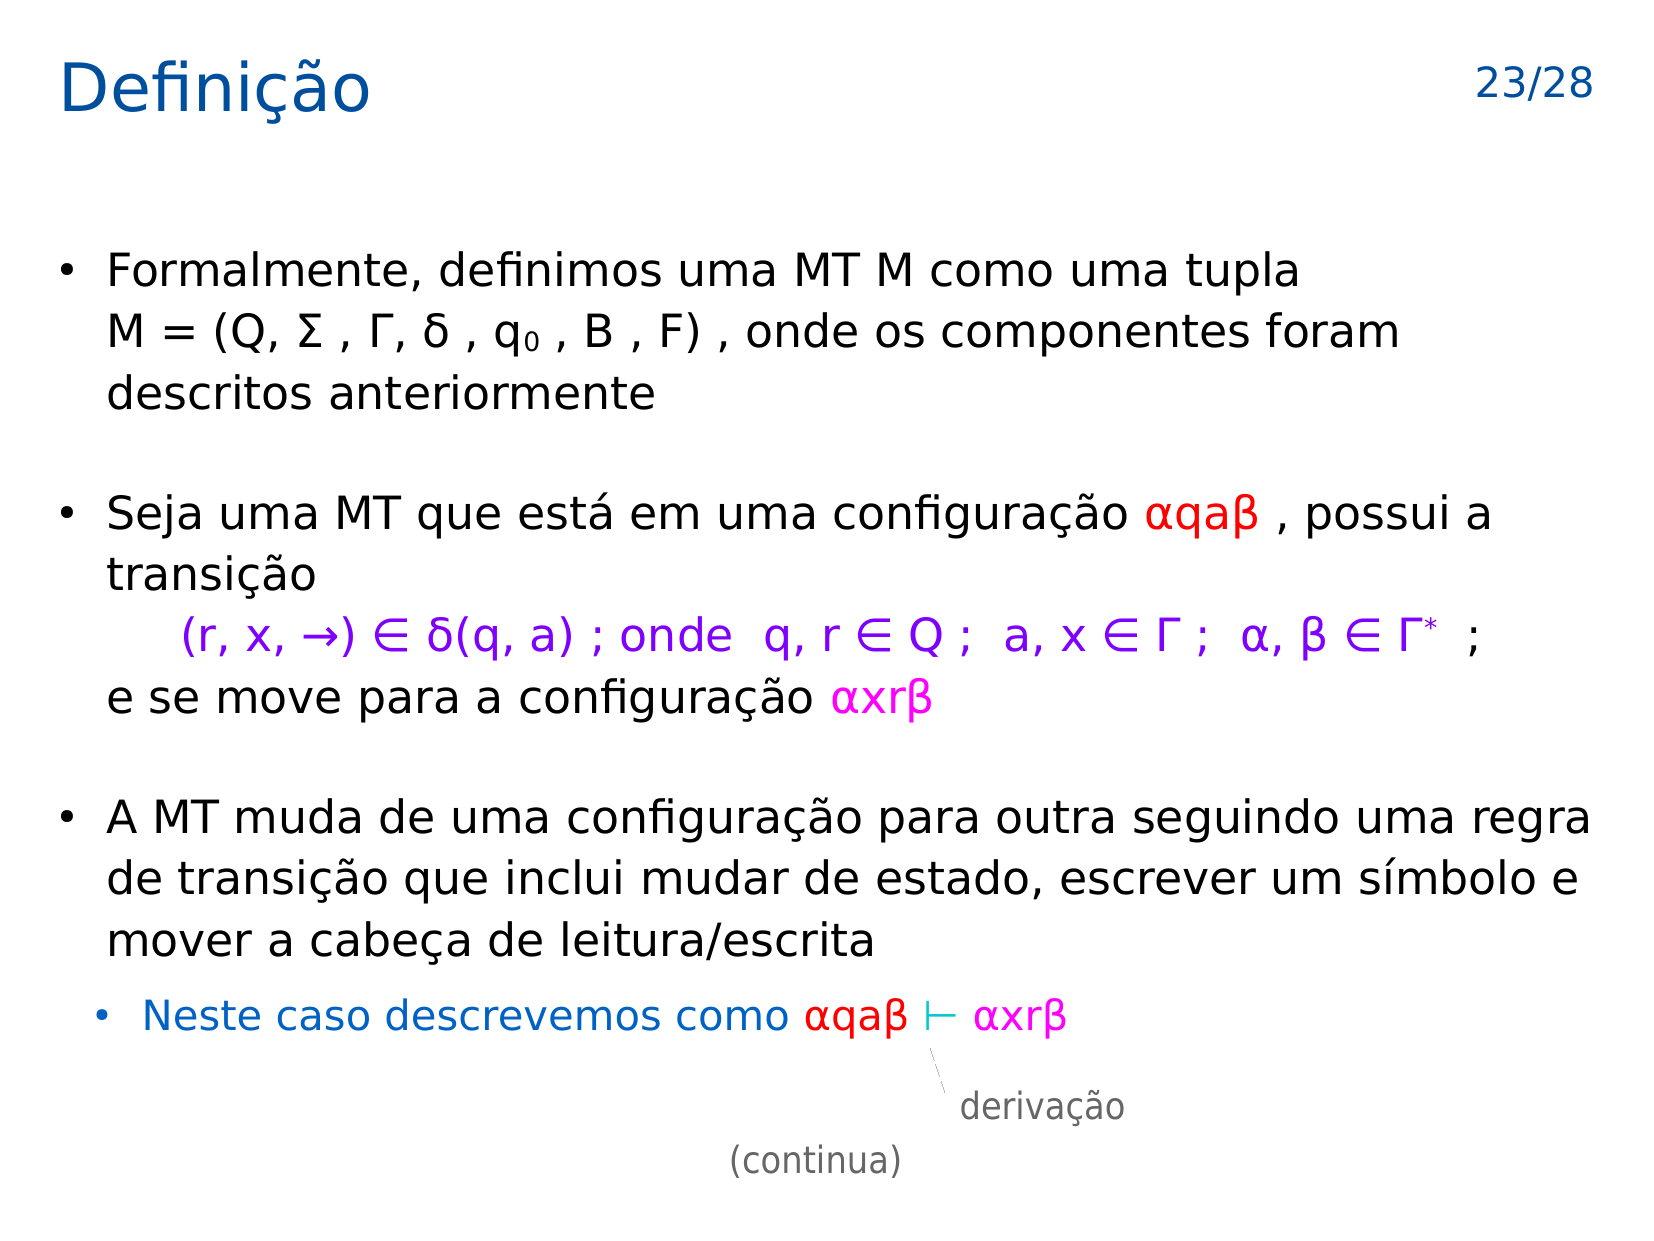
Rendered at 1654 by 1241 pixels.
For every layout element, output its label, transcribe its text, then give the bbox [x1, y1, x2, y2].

text_box (continua) [714, 1131, 918, 1190]
text_box derivação [944, 1077, 1141, 1137]
list Formalmente, definimos uma MT M como uma tupla M = (Q, Σ , Γ, δ , q0 , B , F) , onde os componentes foram descritos anteriormente Seja uma MT que está em uma configuração αqaβ , possui a transição (r, x, →) ∈ δ(q, a) ; onde q, r ∈ Q ; a, x ∈ Γ ; α, β ∈ Γ* ; e se move para a configuração αxrβ A MT muda de uma configuração para outra seguindo uma regra de transição que inclui mudar de estado, escrever um símbolo e mover a cabeça de leitura/escrita Neste caso descrevemos como αqaβ ⊢ αxrβ [59, 236, 1595, 1211]
title Definição [59, 29, 1625, 148]
